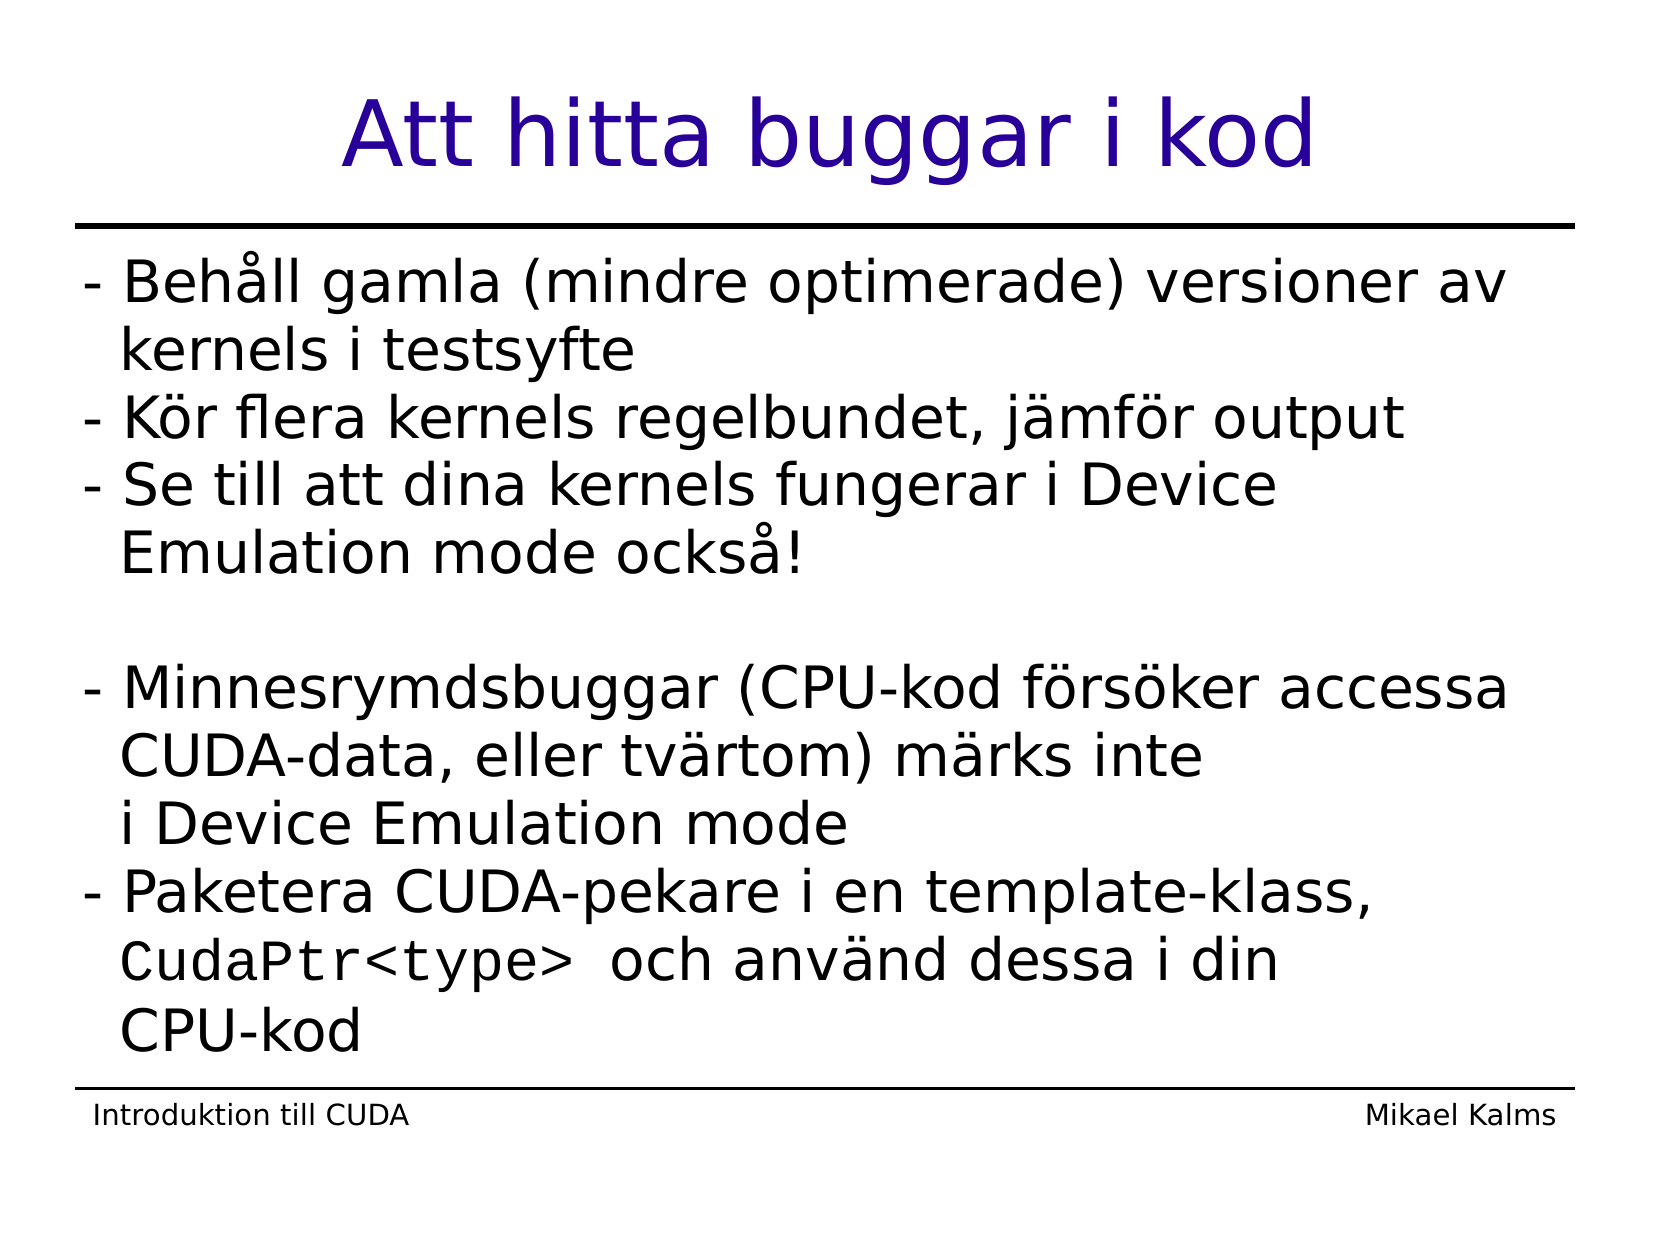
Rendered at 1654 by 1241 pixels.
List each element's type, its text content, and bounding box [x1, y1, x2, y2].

text_box Mikael Kalms [1347, 1088, 1576, 1144]
title Att hitta buggar i kod [86, 38, 1576, 231]
text_box Introduktion till CUDA [75, 1088, 428, 1144]
text_box - Behåll gamla (mindre optimerade) versioner av kernels i testsyfte - Kör flera kernels regelbundet, jämför output - Se till att dina kernels fungerar i Device Emulation mode också! - Minnesrymdsbuggar (CPU-kod försöker accessa CUDA-data, eller tvärtom) märks inte i Device Emulation mode - Paketera CUDA-pekare i en template-klass, CudaPtr<type> och använd dessa i din CPU-kod [82, 249, 1613, 1065]
